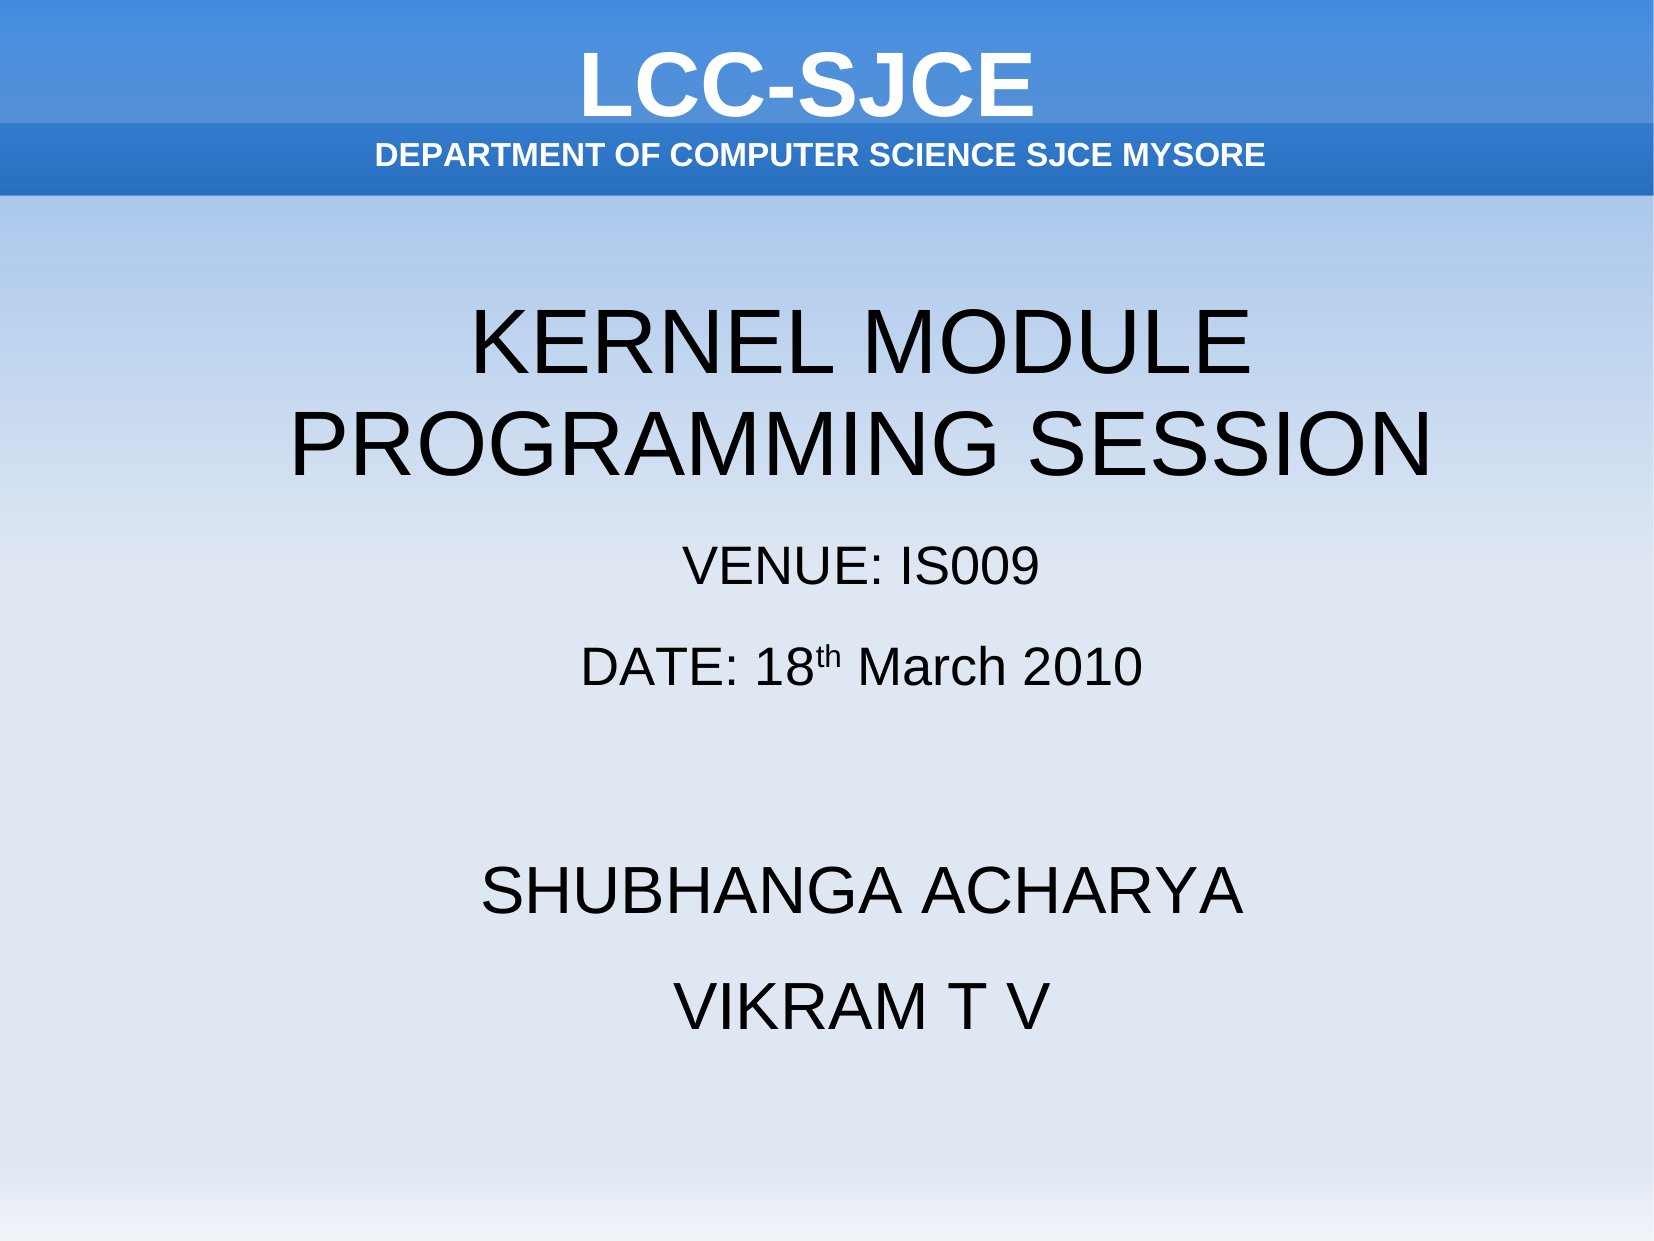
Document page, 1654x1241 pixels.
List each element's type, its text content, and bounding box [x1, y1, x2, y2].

list KERNEL MODULE PROGRAMMING SESSION VENUE: IS009 DATE: 18th March 2010 SHUBHANGA ACHARYA VIKRAM T V [82, 290, 1571, 1094]
picture [0, 0, 1654, 1241]
title LCC-SJCE DEPARTMENT OF COMPUTER SCIENCE SJCE MYSORE [76, 7, 1565, 200]
